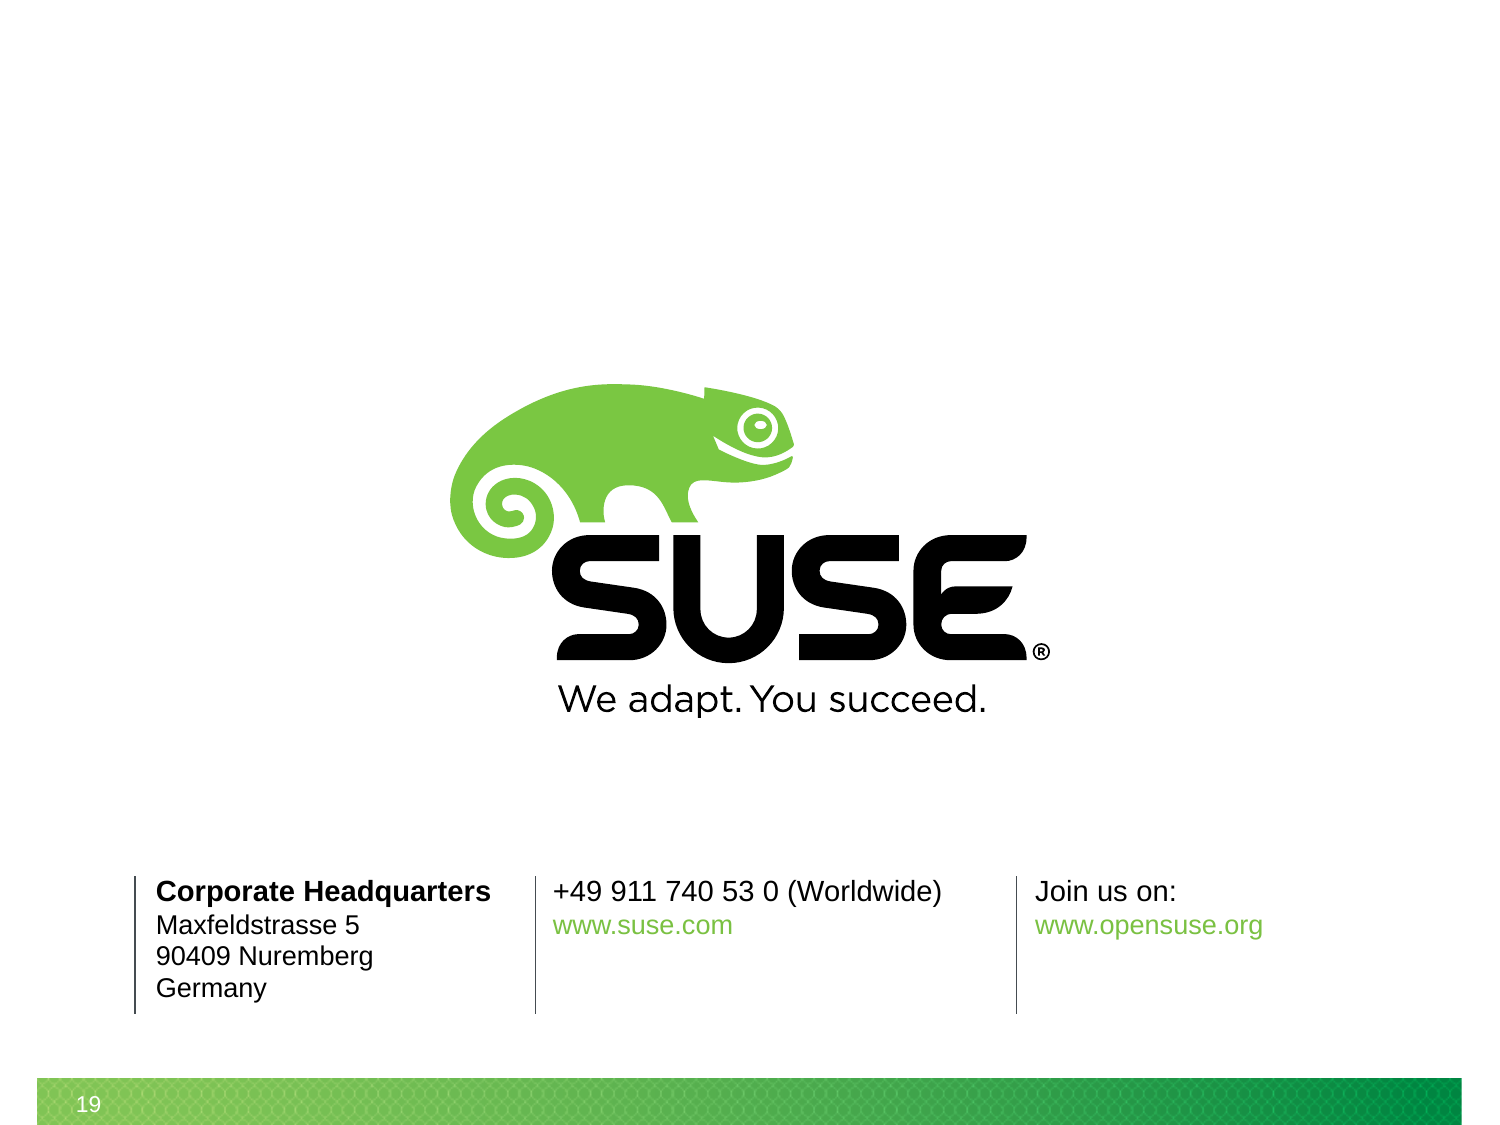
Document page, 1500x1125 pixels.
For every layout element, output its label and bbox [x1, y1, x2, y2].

picture [37, 1078, 1462, 1125]
